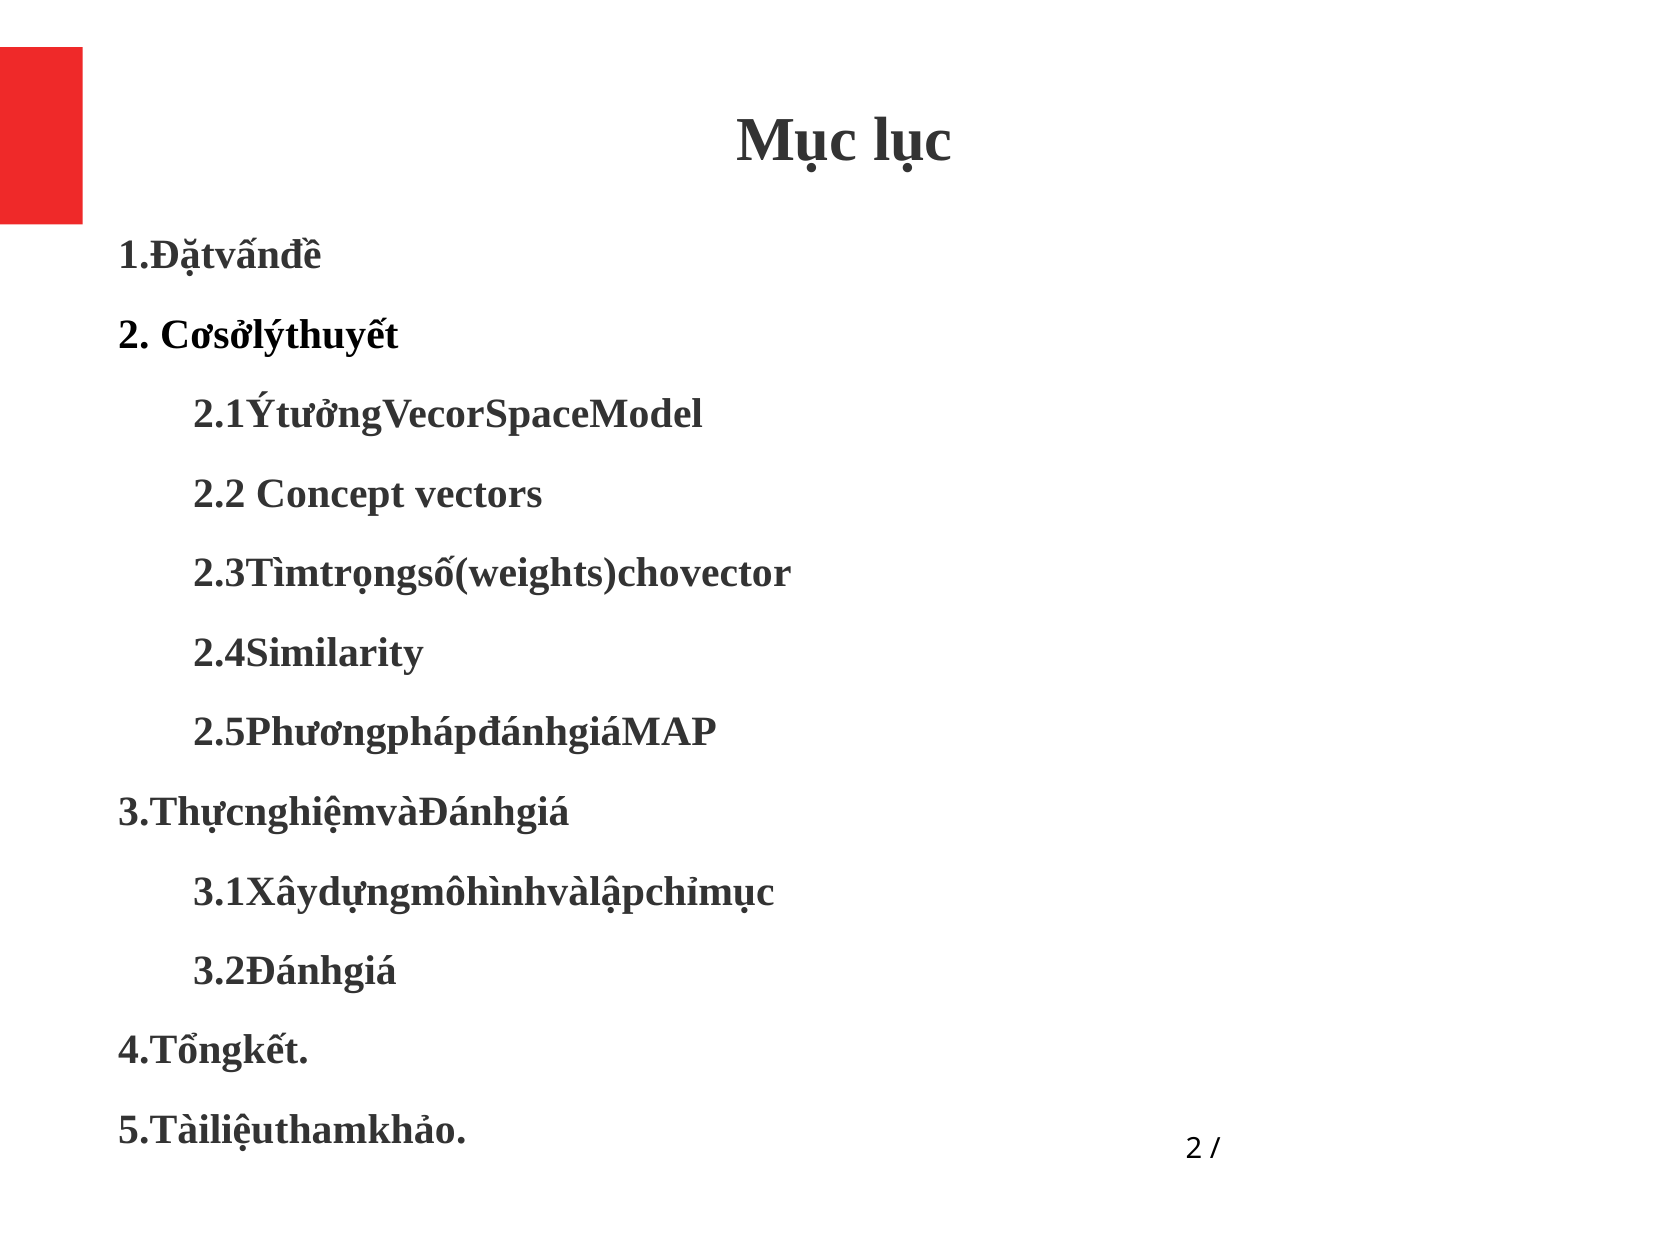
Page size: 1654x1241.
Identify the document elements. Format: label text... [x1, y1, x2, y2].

list 1. Đặt vấn đề 2. Cơ sở lý thuyết 2.1 Ý tưởng Vecor Space Model 2.2 Concept vectors 2.3 Tìm trọng số (weights) cho vector 2.4 Similarity 2.5 Phương pháp đánh giá MAP 3. Thực nghiệm và Đánh giá 3.1 Xây dựng mô hình và lập chỉ mục 3.2 Đánh giá 4. Tổng kết. 5. Tài liệu tham khảo. [118, 226, 1536, 1173]
text_box 2 / [1185, 1129, 1571, 1216]
title Mục lục [118, 98, 1571, 174]
